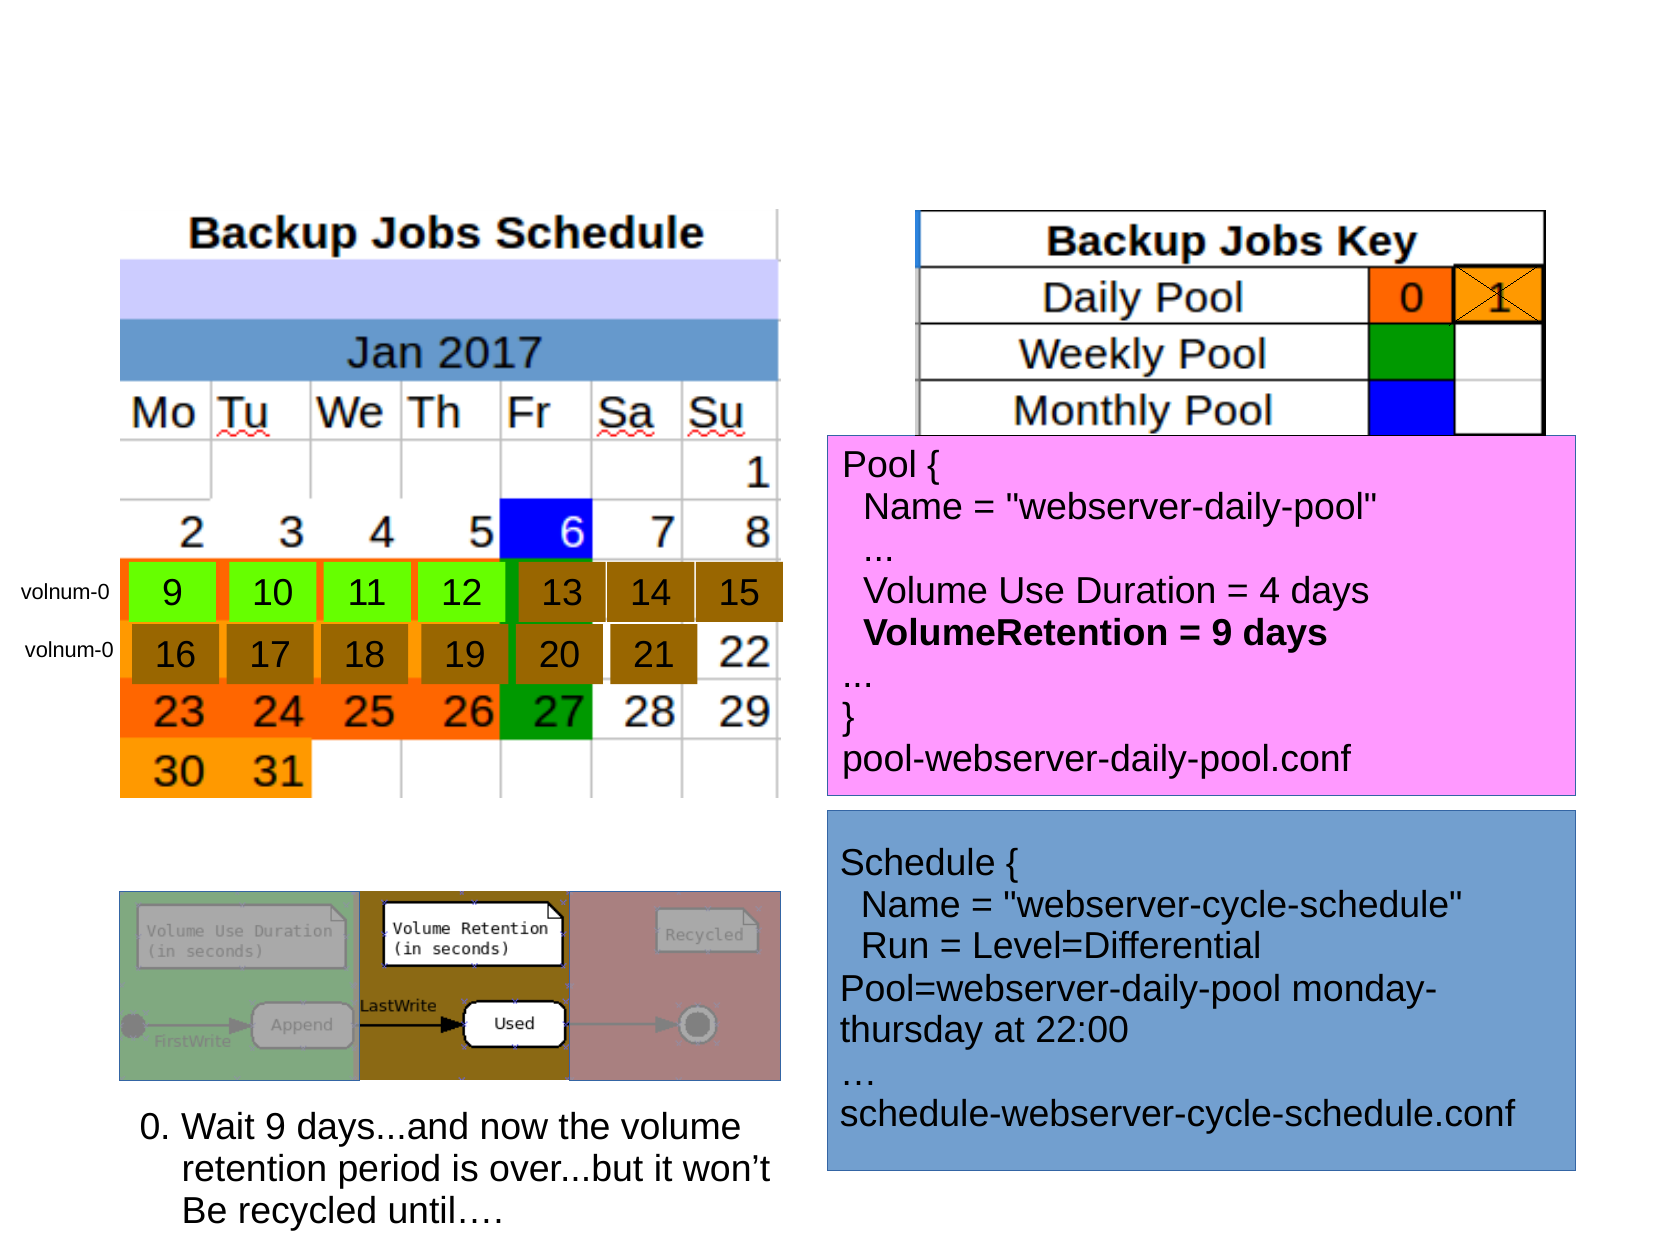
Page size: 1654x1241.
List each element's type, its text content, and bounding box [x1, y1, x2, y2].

text_box 15 [695, 561, 783, 622]
text_box 20 [515, 624, 603, 685]
text_box 21 [610, 624, 698, 685]
picture [120, 209, 781, 798]
text_box 10 [229, 561, 317, 622]
text_box [827, 810, 1576, 1171]
picture [360, 891, 569, 1081]
text_box [119, 891, 360, 1081]
text_box 14 [607, 561, 695, 622]
text_box 11 [323, 561, 411, 622]
text_box 19 [421, 624, 509, 685]
text_box volnum-0 [6, 572, 125, 612]
text_box 17 [226, 624, 314, 685]
text_box 13 [518, 561, 606, 622]
text_box [1516, 435, 1576, 796]
text_box volnum-0 [10, 630, 129, 670]
text_box Pool { Name = "webserver-daily-pool" ... Volume Use Duration = 4 days VolumeRetention = 9 days ... } pool-webserver-daily-pool.conf [827, 435, 1516, 822]
text_box 16 [132, 624, 220, 685]
text_box 12 [418, 561, 506, 622]
text_box 0. Wait 9 days...and now the volume retention period is over...but it won’t Be recycled until…. [124, 1098, 786, 1239]
text_box 18 [321, 624, 409, 685]
text_box 9 [128, 561, 216, 622]
picture [915, 210, 1546, 435]
text_box Schedule { Name = "webserver-cycle-schedule" Run = Level=Differential Pool=webserver-daily-pool monday-thursday at 22:00 … schedule-webserver-cycle-schedule.conf [825, 833, 1561, 1143]
text_box [569, 891, 781, 1081]
